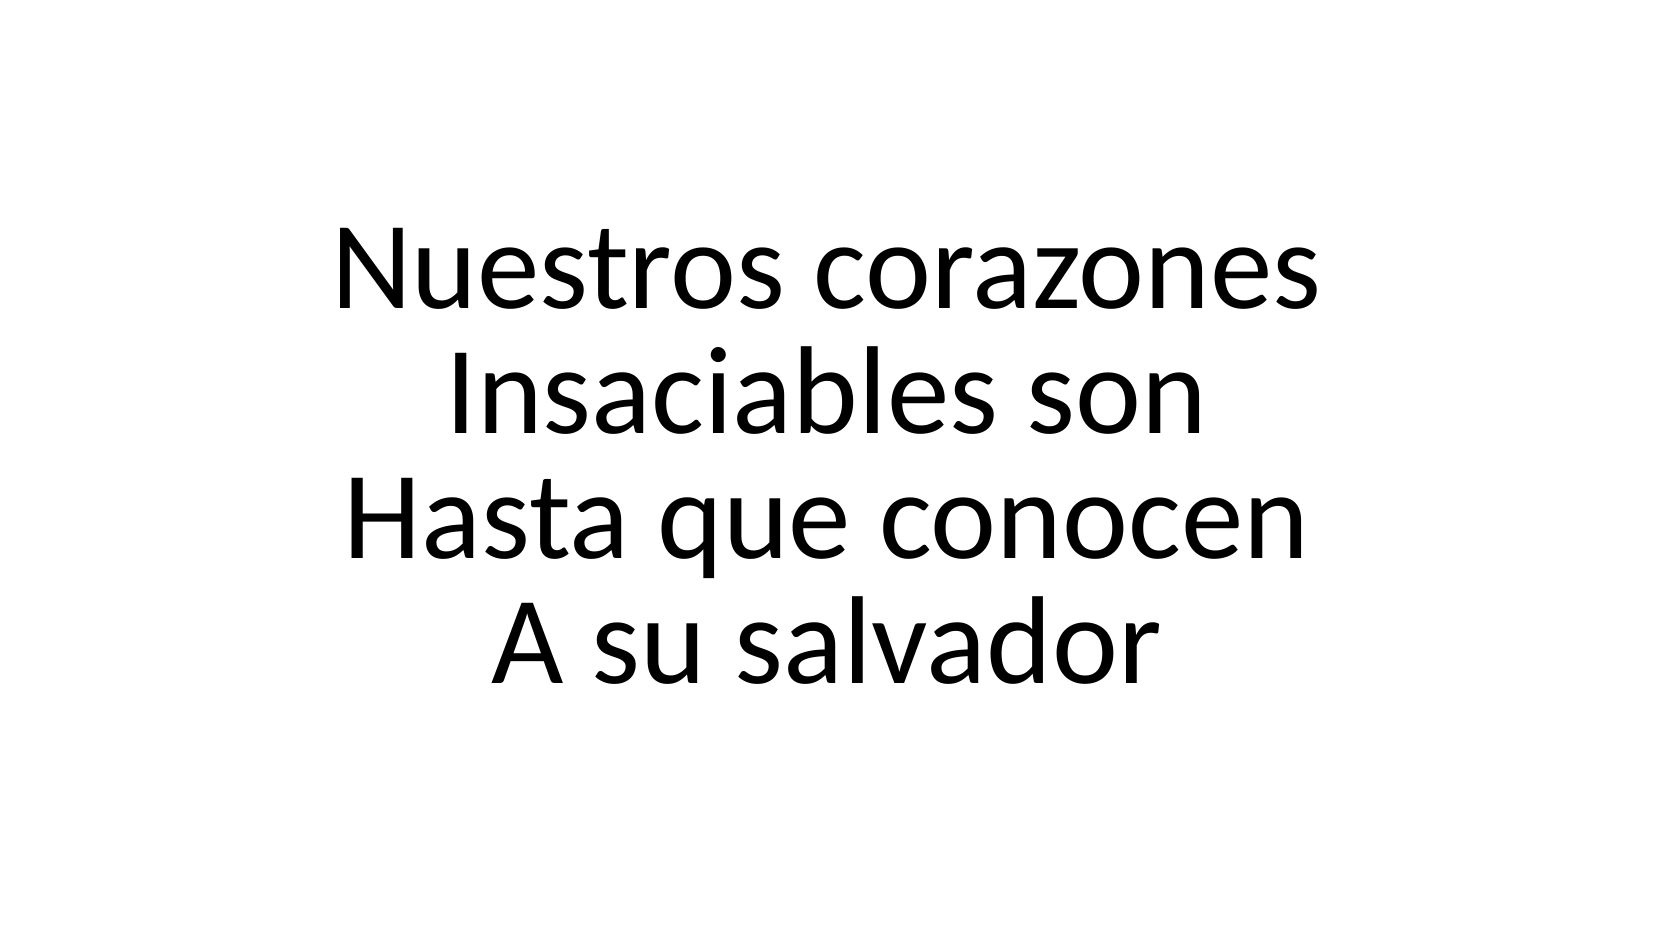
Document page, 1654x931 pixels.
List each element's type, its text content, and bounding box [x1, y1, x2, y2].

title Nuestros corazones Insaciables son Hasta que conocen A su salvador [0, 0, 1654, 931]
